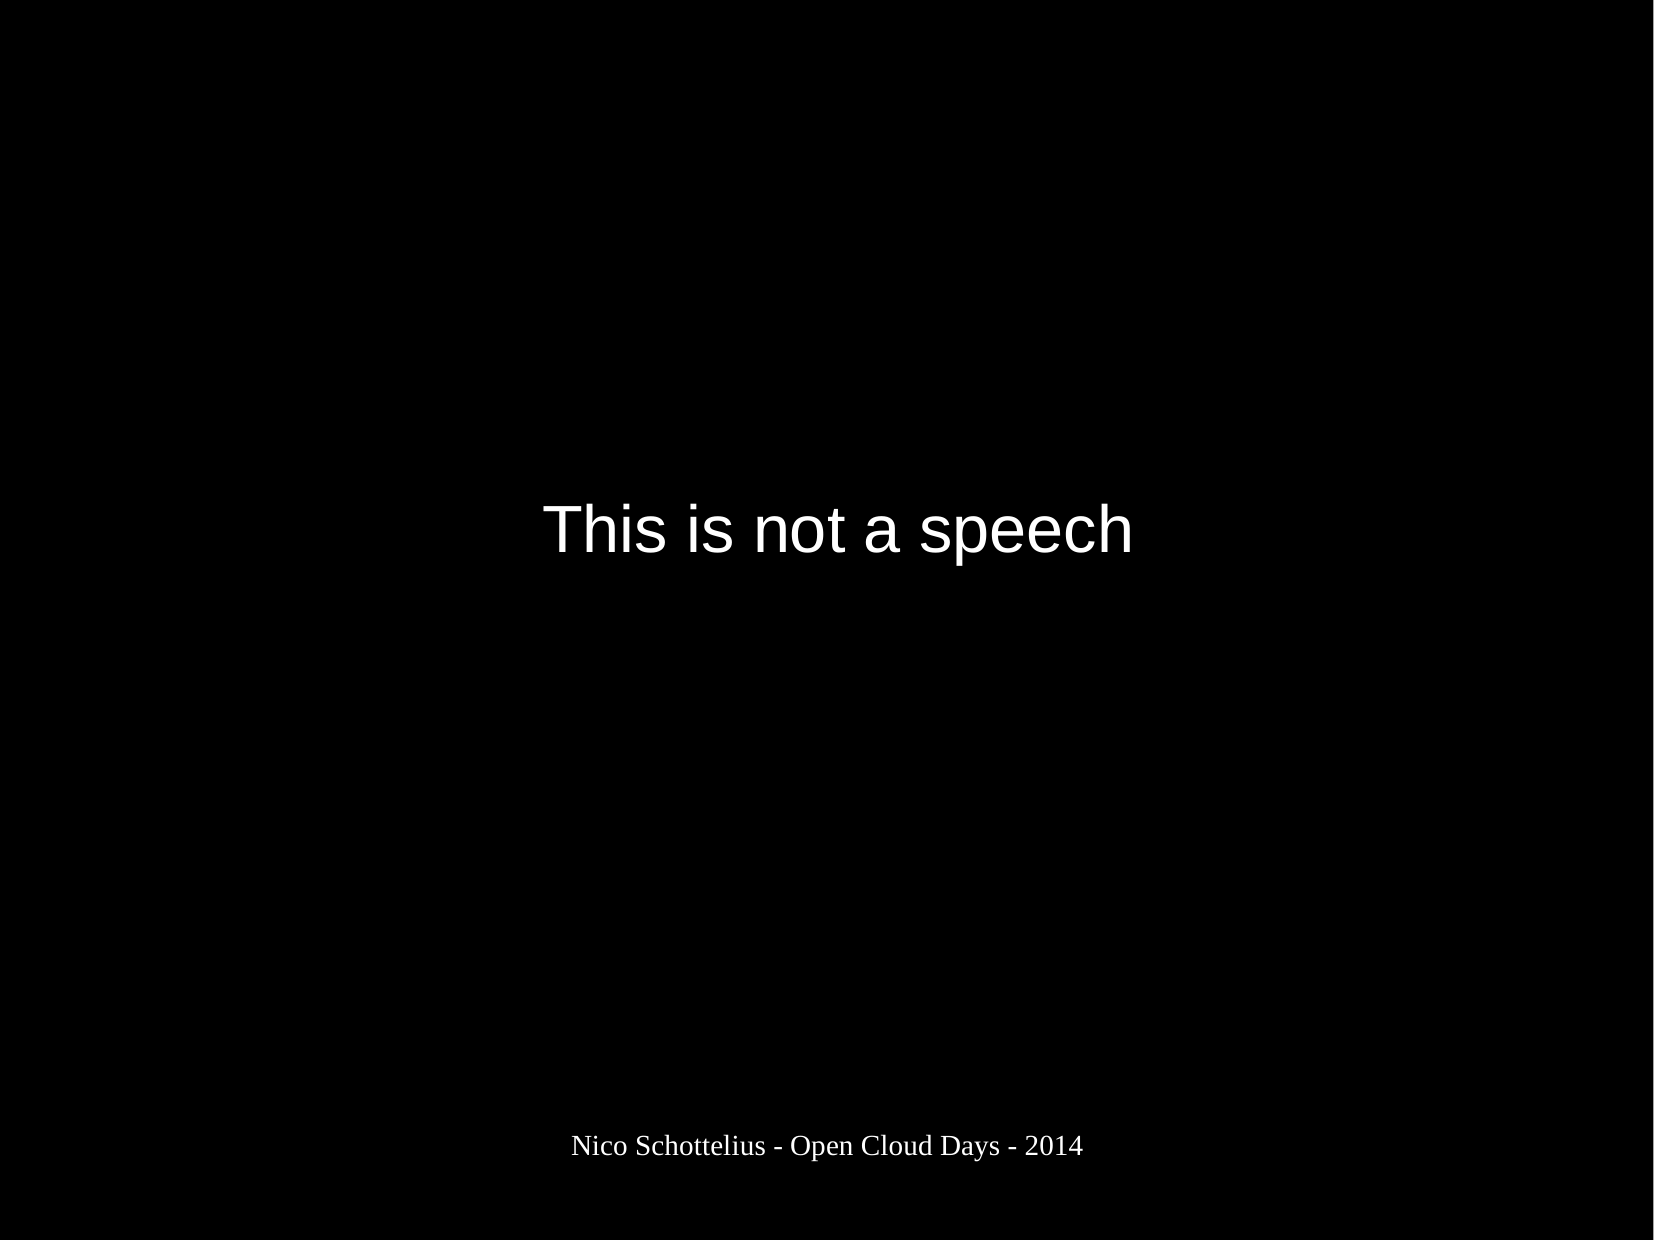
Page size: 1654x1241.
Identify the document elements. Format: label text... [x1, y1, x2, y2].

subtitle This is not a speech [82, 49, 1571, 1010]
